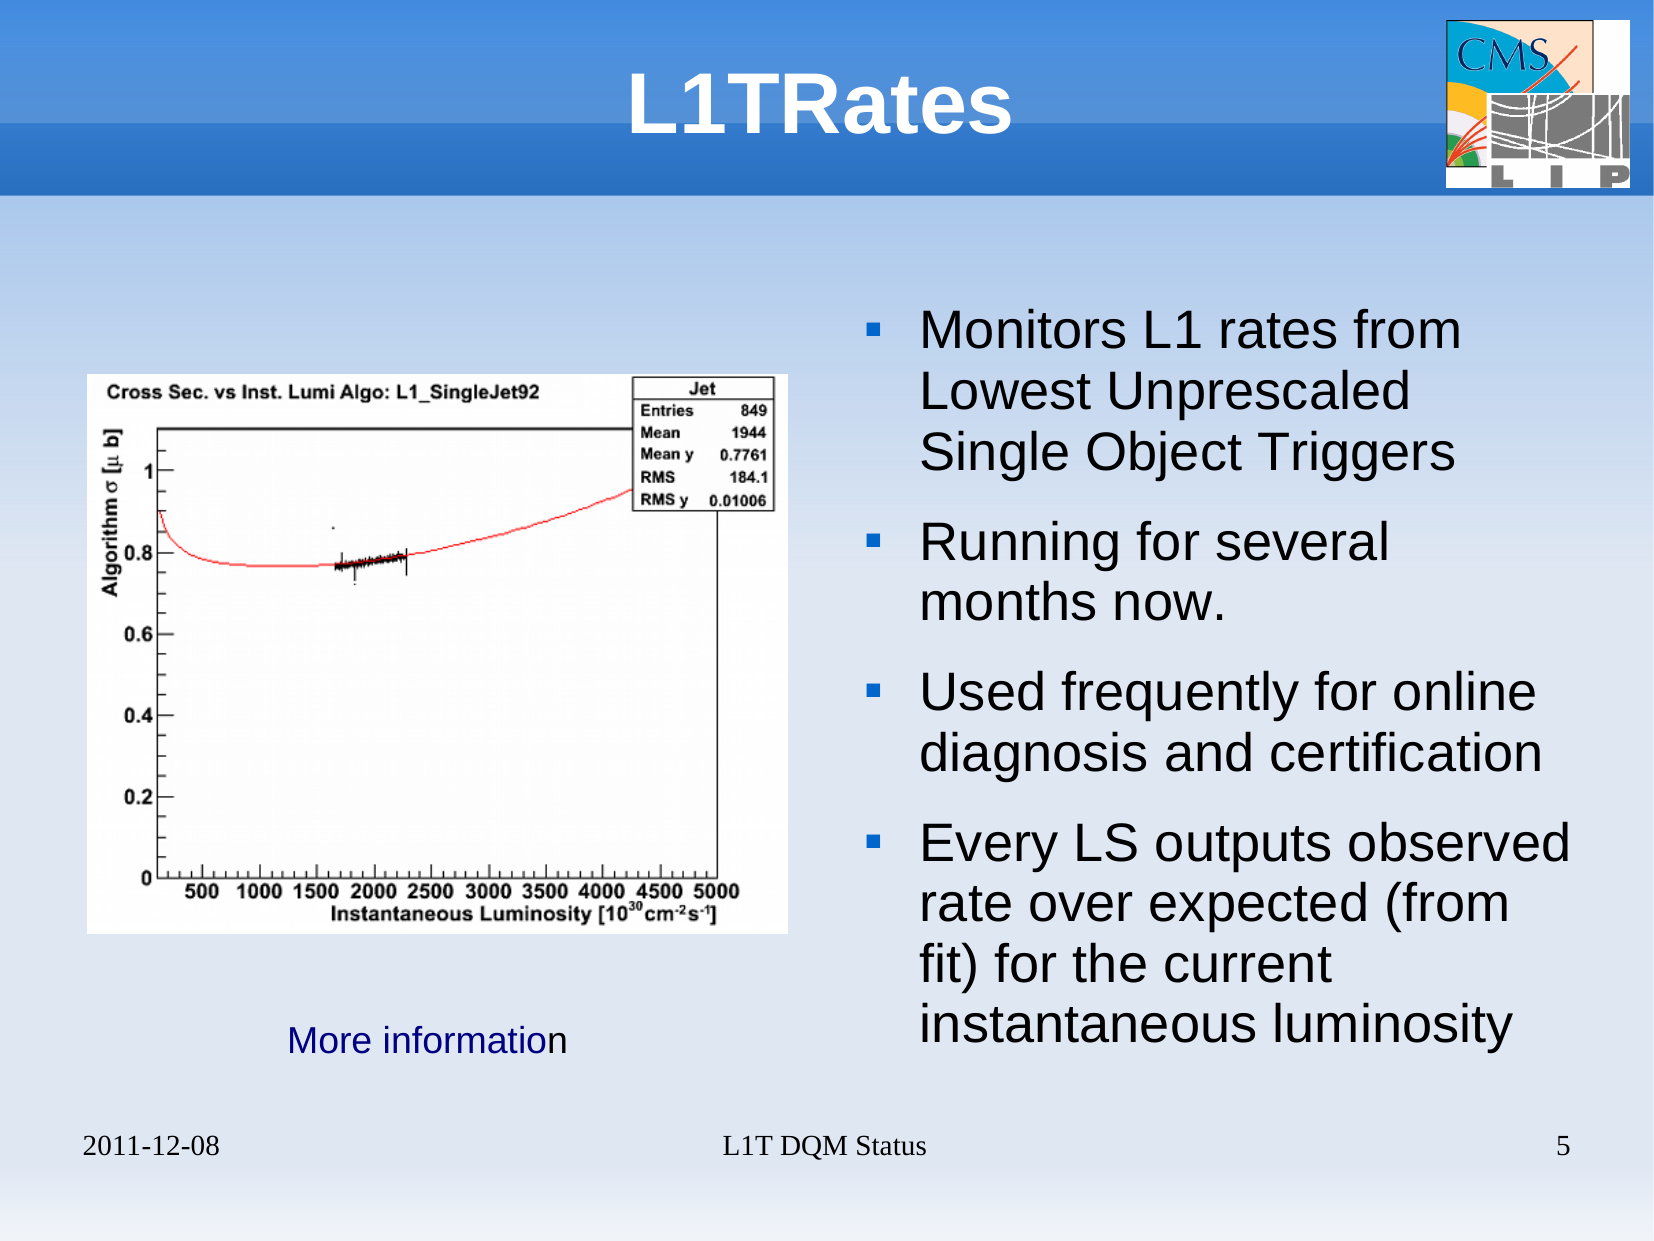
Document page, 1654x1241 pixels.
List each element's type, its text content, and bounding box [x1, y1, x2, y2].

picture [0, 0, 1654, 1241]
text_box More information [272, 1012, 606, 1083]
title L1TRates [76, 0, 1565, 208]
list Monitors L1 rates from Lowest Unprescaled Single Object Triggers Running for several months now. Used frequently for online diagnosis and certification Every LS outputs observed rate over expected (from fit) for the current instantaneous luminosity [848, 300, 1576, 1119]
